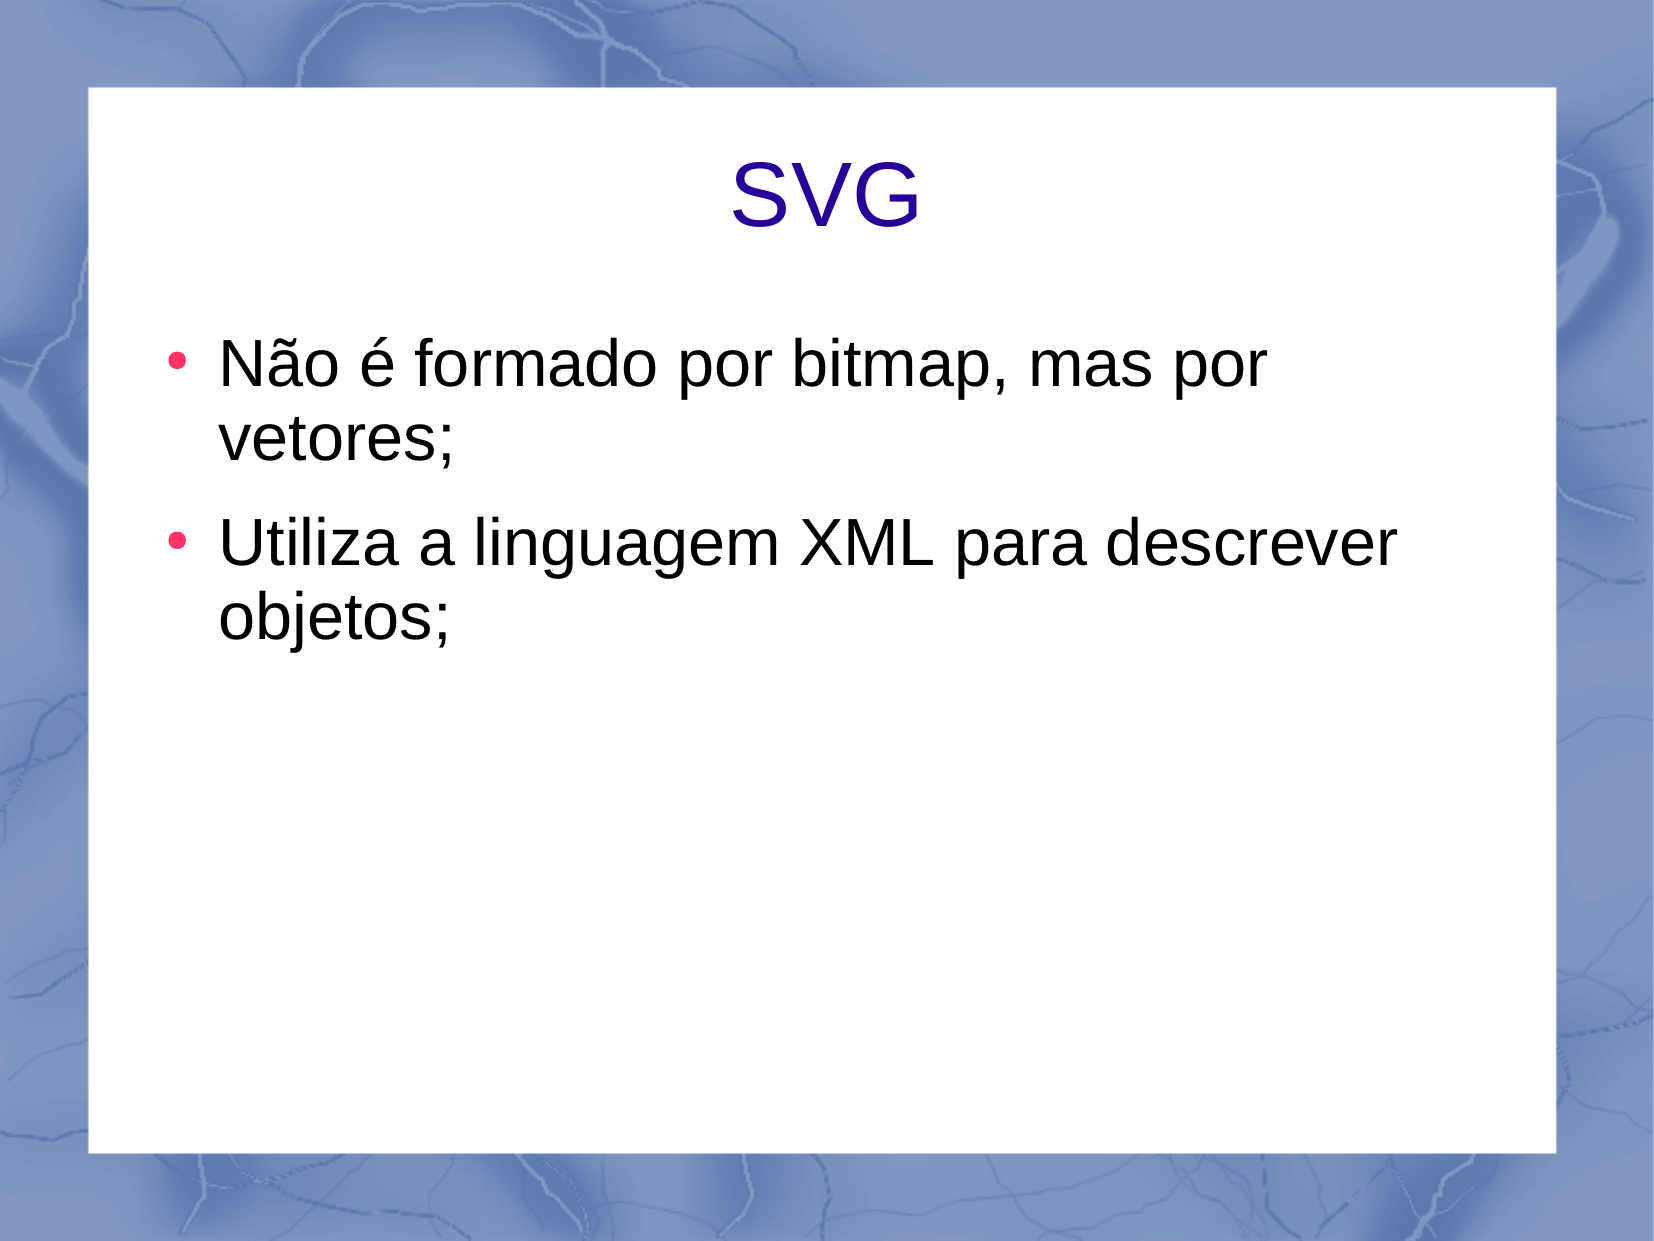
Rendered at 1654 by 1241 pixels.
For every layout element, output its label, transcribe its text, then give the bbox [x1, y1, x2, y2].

picture [0, 0, 1654, 1241]
list Não é formado por bitmap, mas por vetores; Utiliza a linguagem XML para descrever objetos; [147, 325, 1506, 1045]
title SVG [118, 90, 1536, 298]
